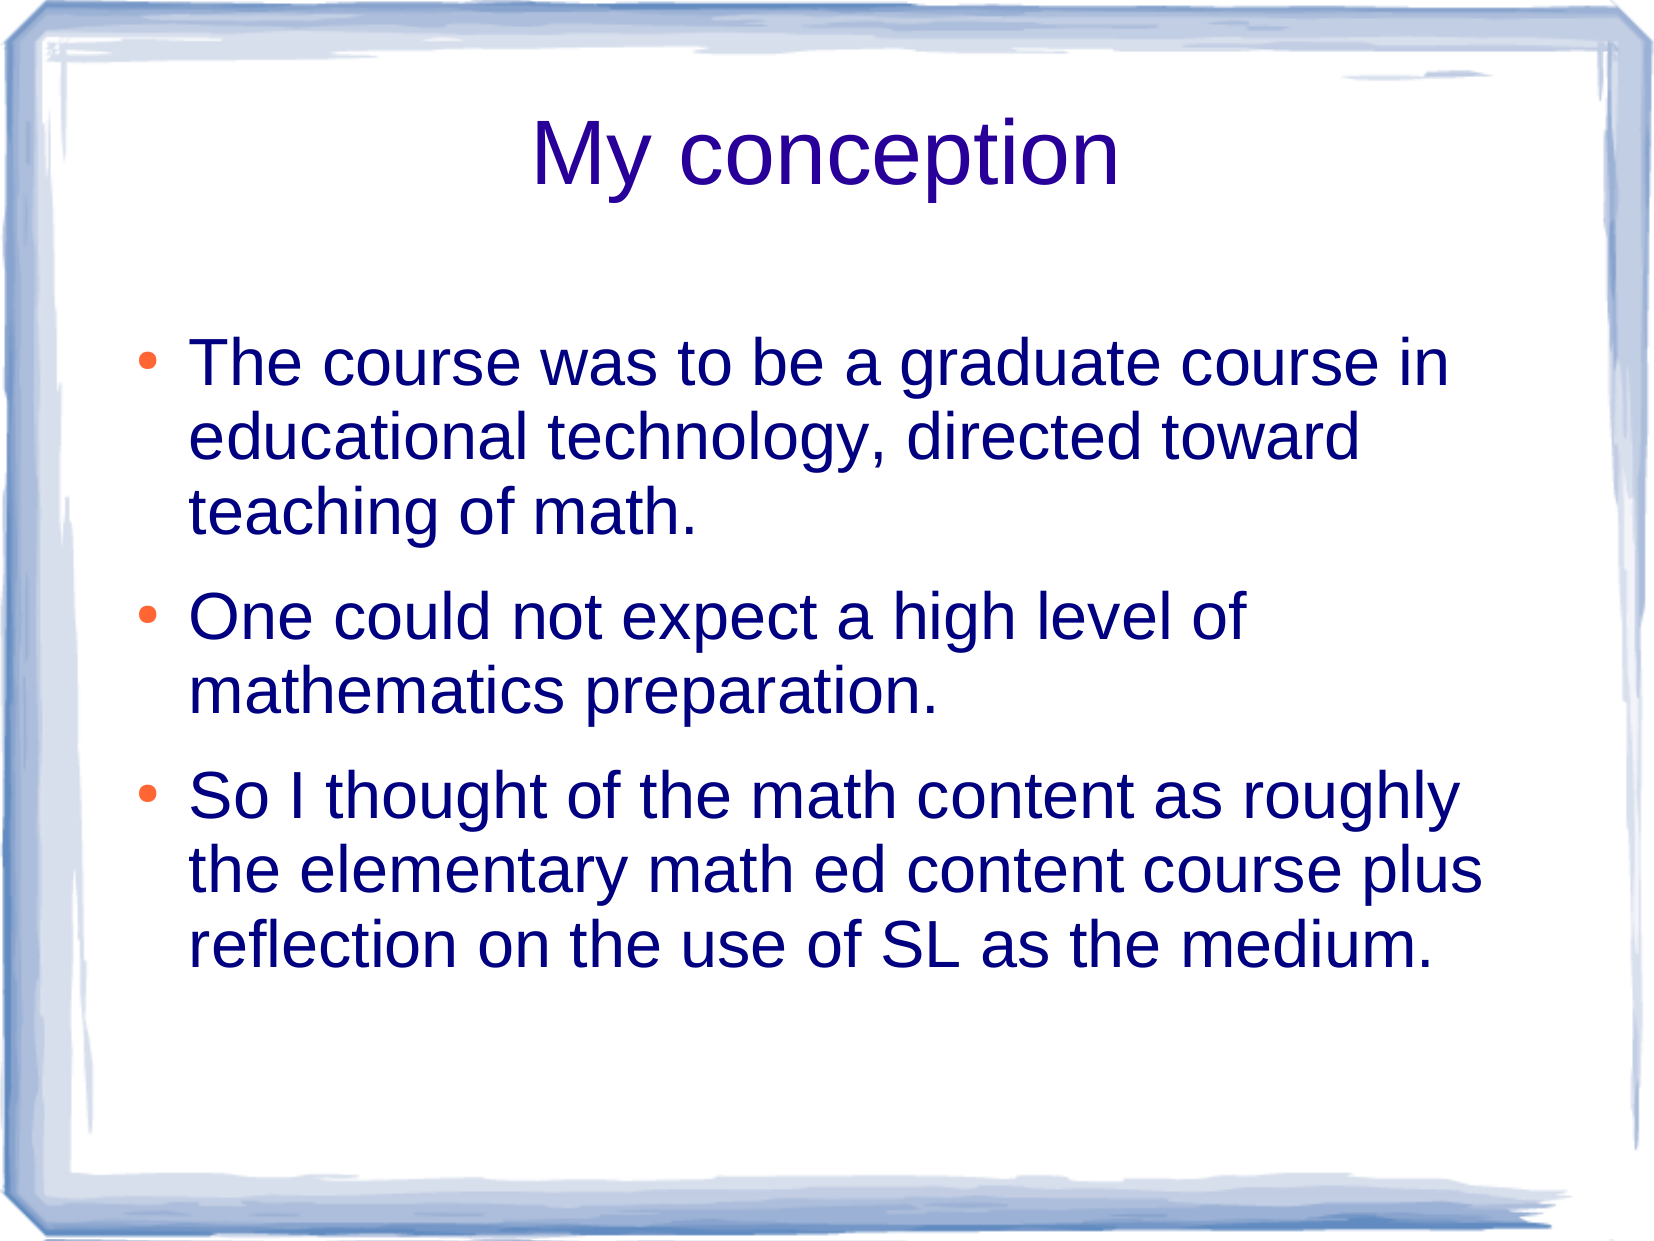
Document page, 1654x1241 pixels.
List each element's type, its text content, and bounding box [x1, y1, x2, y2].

title My conception [82, 49, 1571, 257]
list The course was to be a graduate course in educational technology, directed toward teaching of math. One could not expect a high level of mathematics preparation. So I thought of the math content as roughly the elementary math ed content course plus reflection on the use of SL as the medium. [118, 324, 1571, 1004]
picture [0, 0, 1654, 1241]
